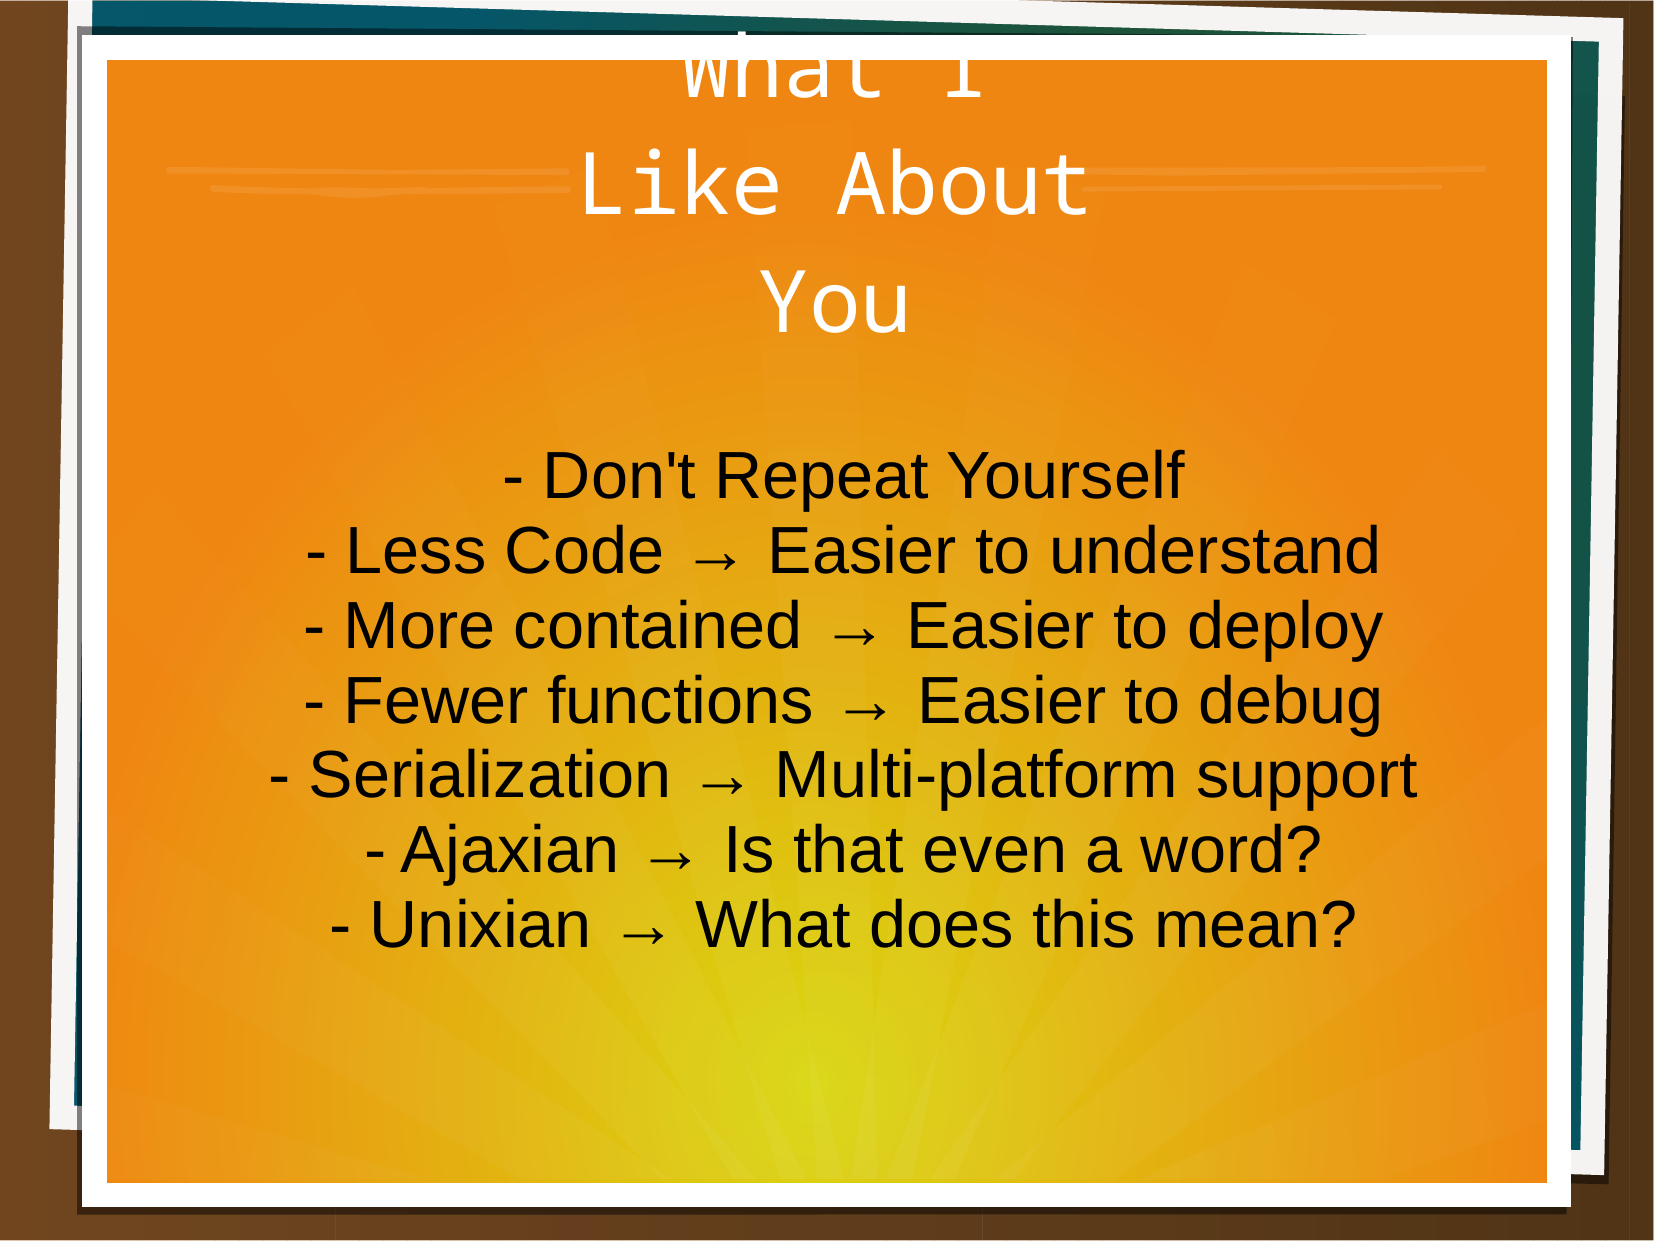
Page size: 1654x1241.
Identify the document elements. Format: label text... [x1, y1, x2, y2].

title What I Like About You [575, 81, 1096, 260]
subtitle - Don't Repeat Yourself - Less Code → Easier to understand - More contained → Easier to deploy - Fewer functions → Easier to debug - Serialization → Multi-platform support - Ajaxian → Is that even a word? - Unixian → What does this mean? [150, 260, 1538, 1141]
